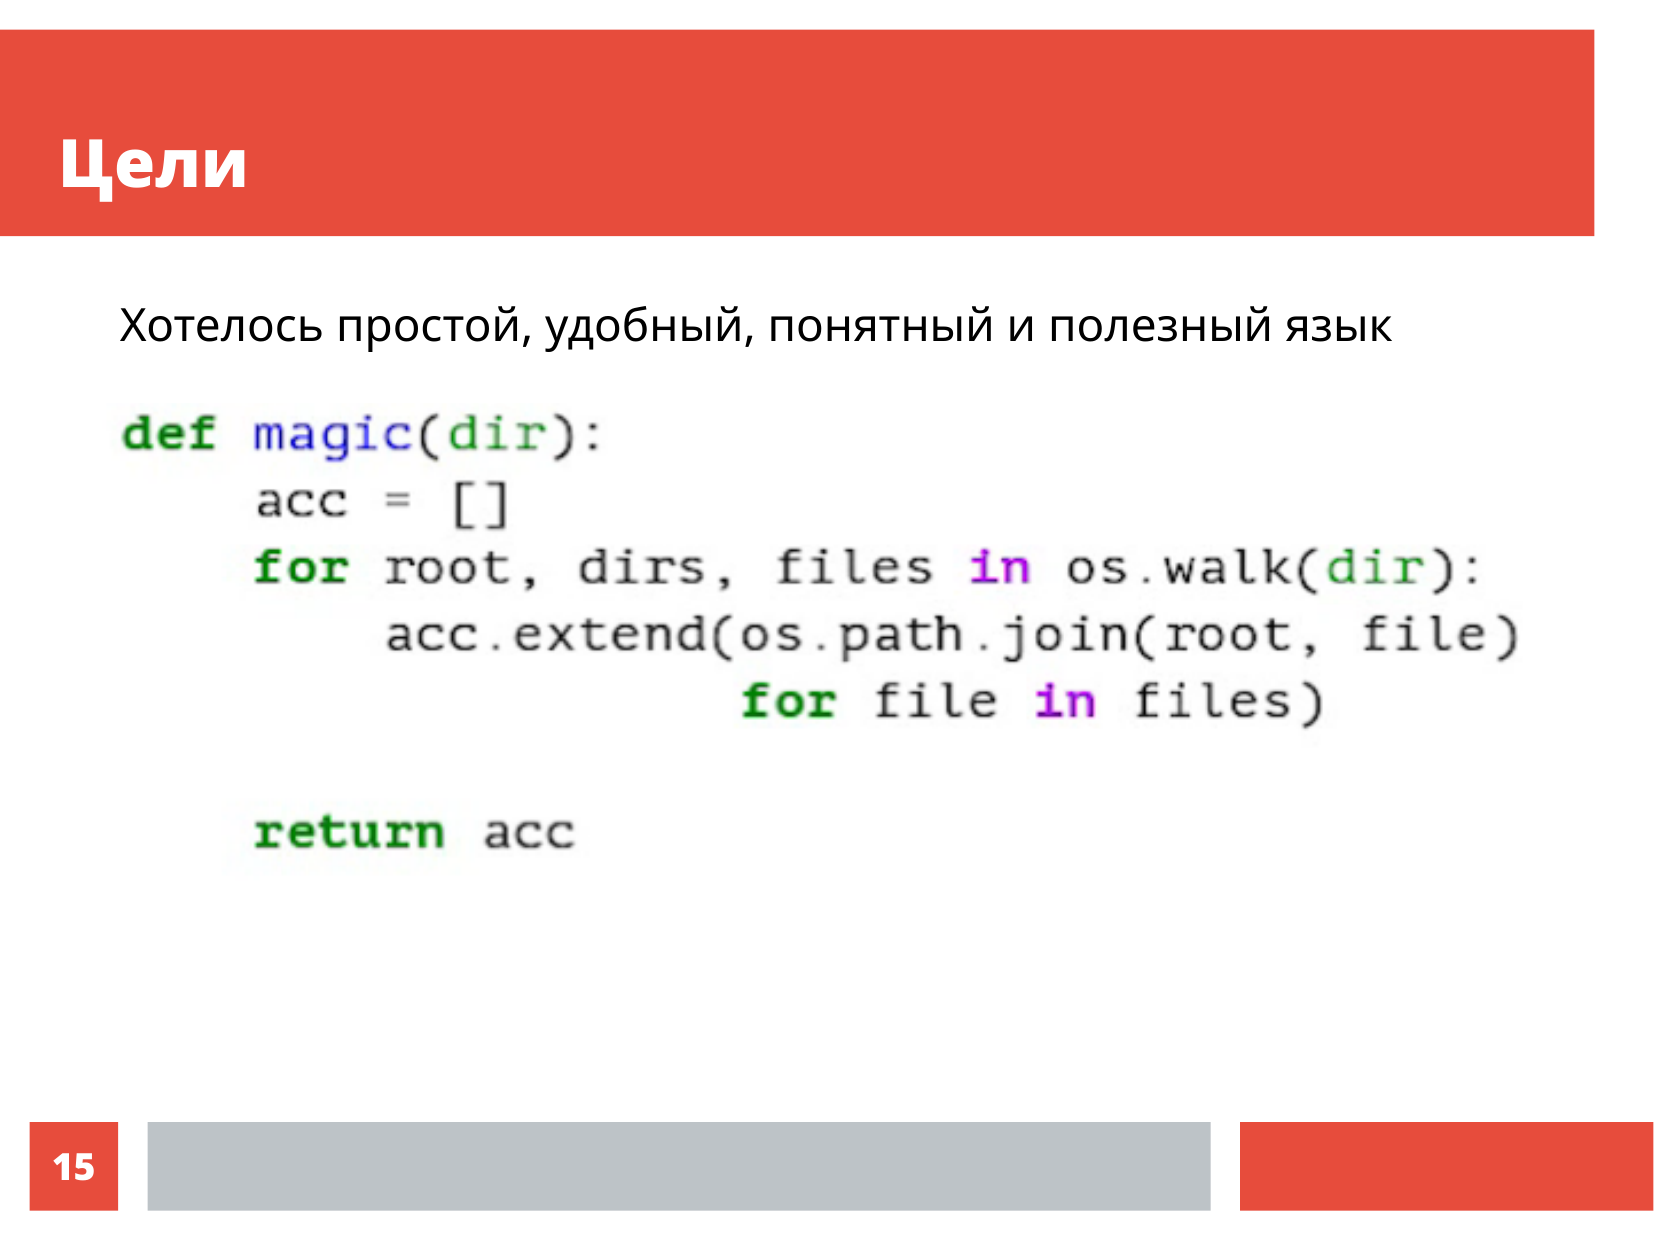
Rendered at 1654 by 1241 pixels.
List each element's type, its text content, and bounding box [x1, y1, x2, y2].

picture [60, 403, 1566, 886]
text_box Хотелось простой, удобный, понятный и полезный язык [105, 285, 1411, 406]
title Цели [59, 59, 1595, 207]
